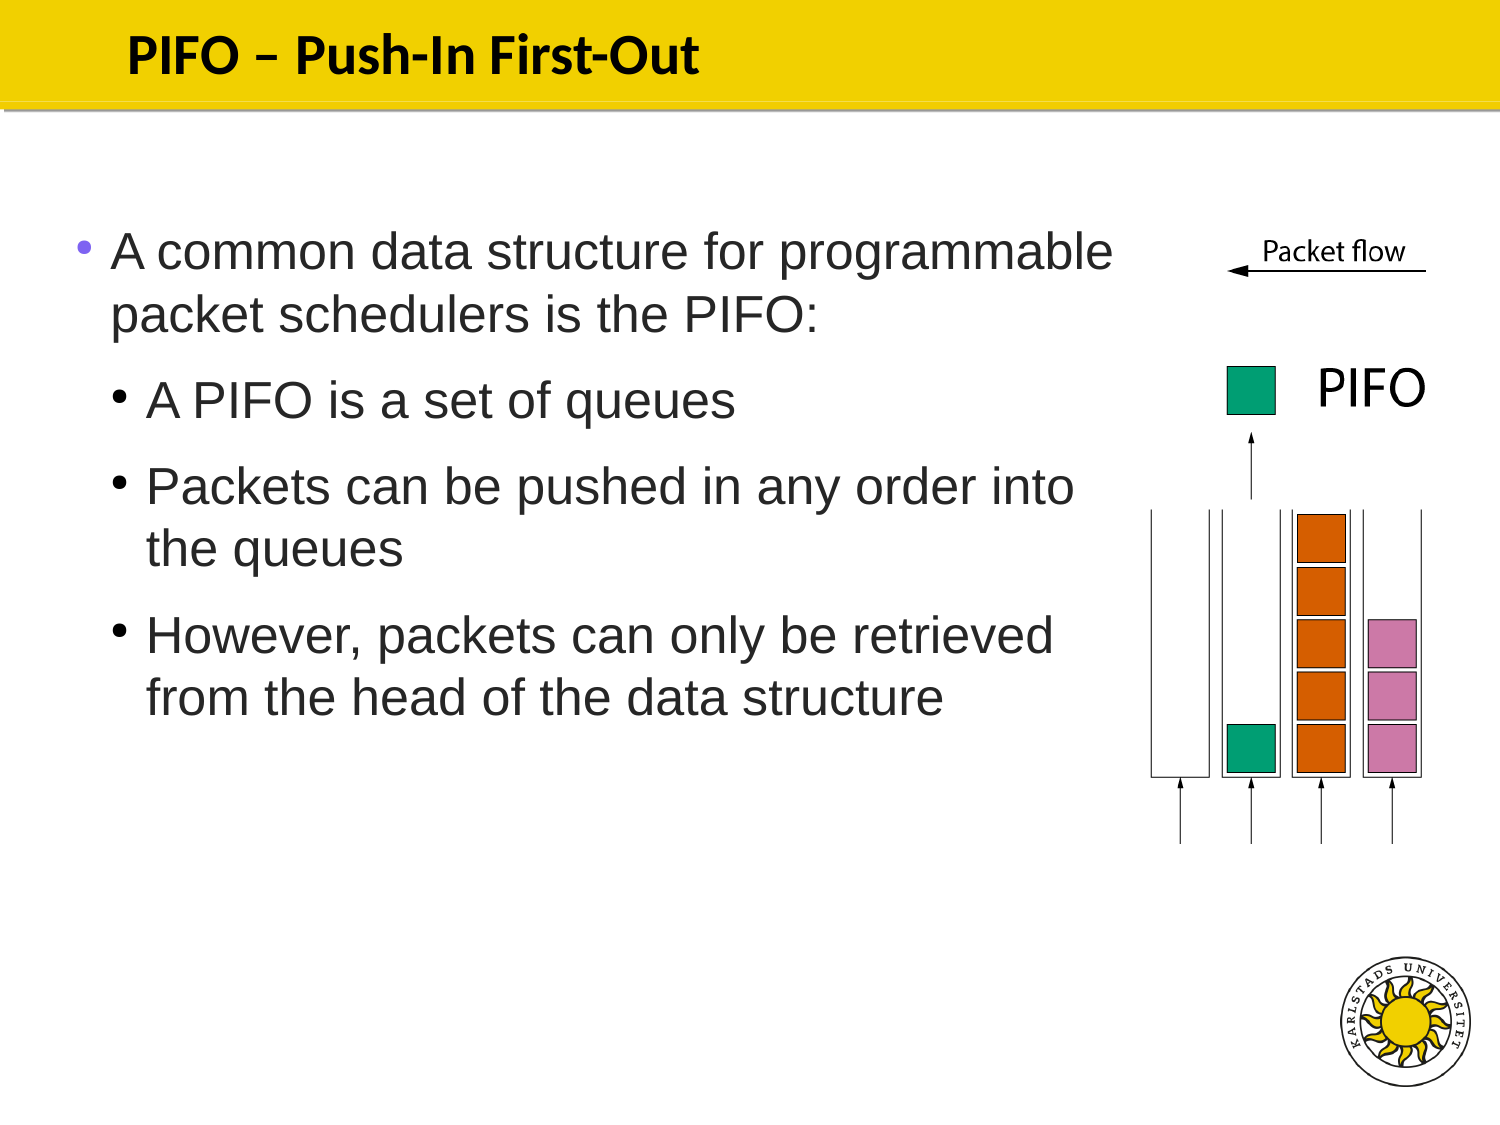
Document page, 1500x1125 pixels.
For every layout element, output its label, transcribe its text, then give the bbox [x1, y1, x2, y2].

list A common data structure for programmable packet schedulers is the PIFO: A PIFO is a set of queues Packets can be pushed in any order into the queues However, packets can only be retrieved from the head of the data structure [60, 137, 1141, 991]
picture [1340, 948, 1471, 1095]
title PIFO – Push-In First-Out [112, 0, 1388, 102]
picture [1150, 235, 1426, 844]
